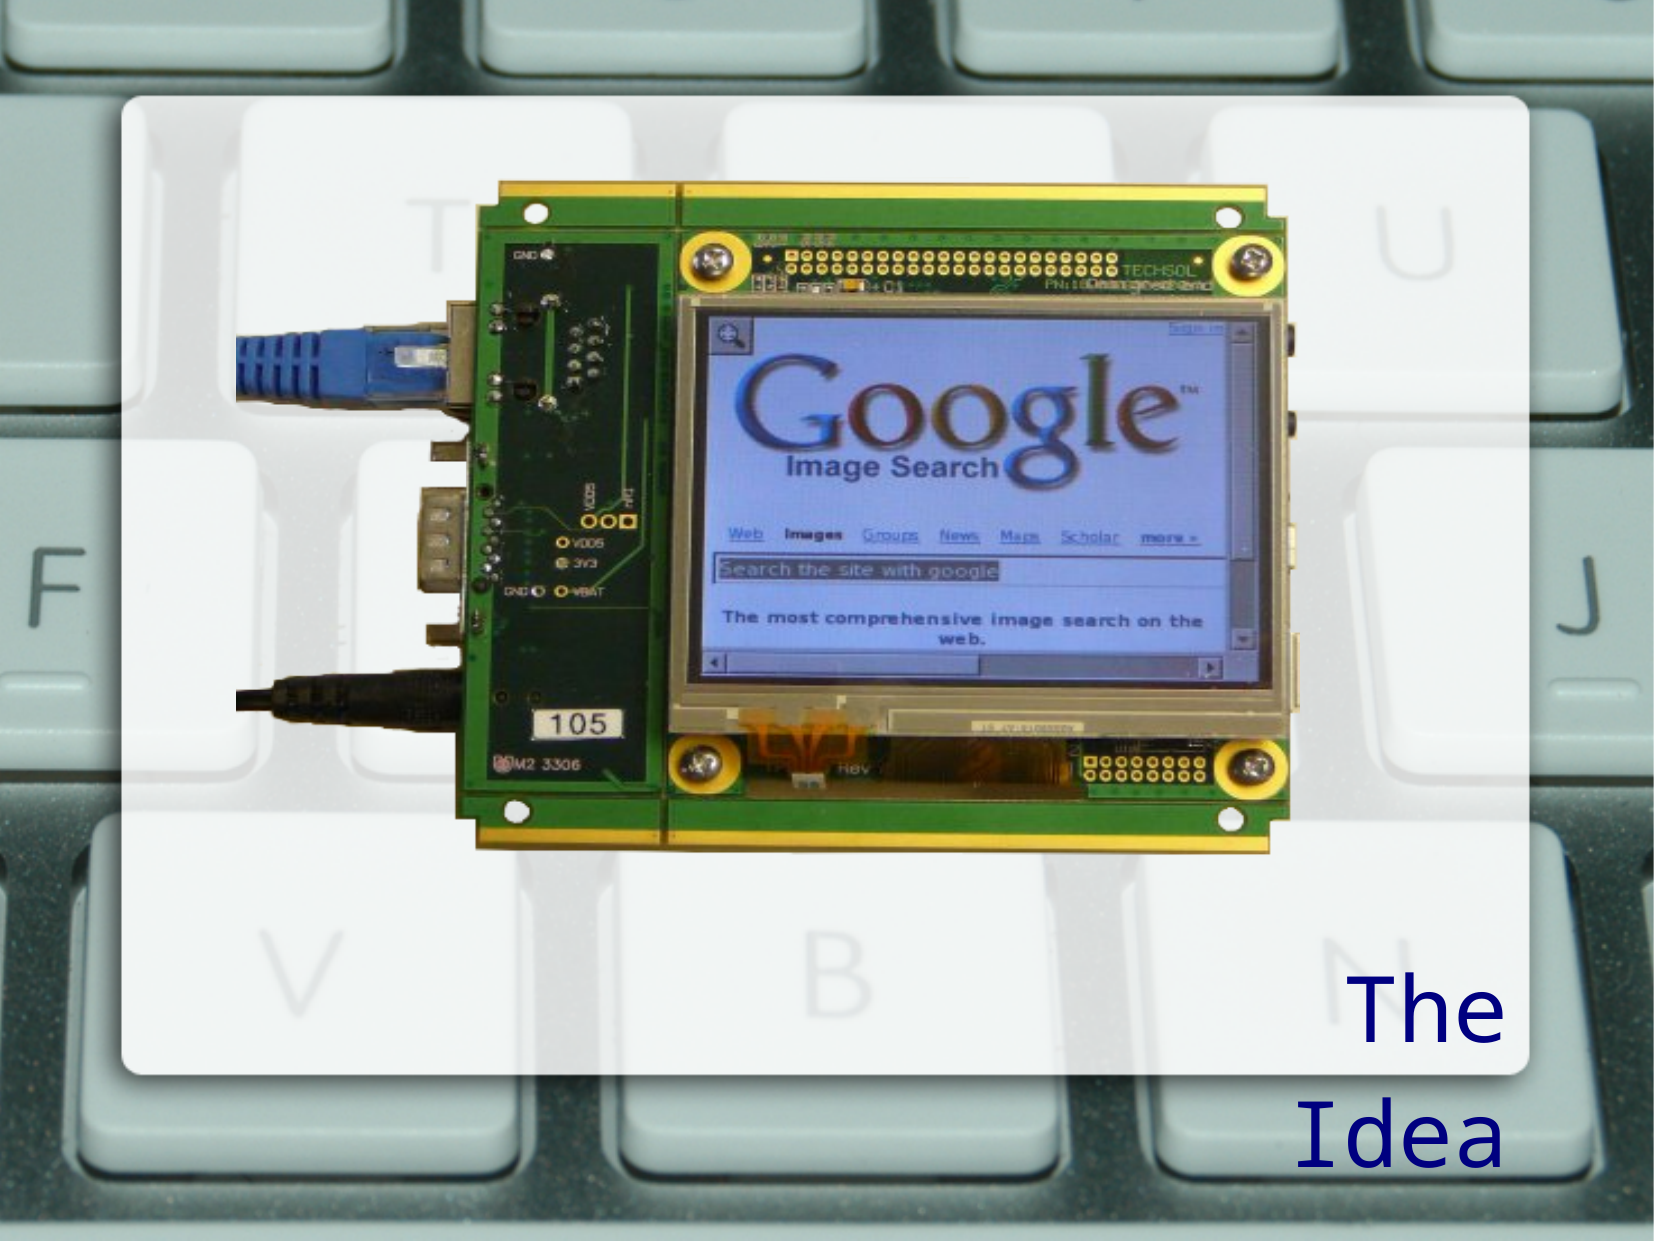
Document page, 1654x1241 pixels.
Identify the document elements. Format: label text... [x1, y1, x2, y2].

text_box The Idea [1110, 937, 1524, 1075]
picture [0, 0, 1654, 1241]
